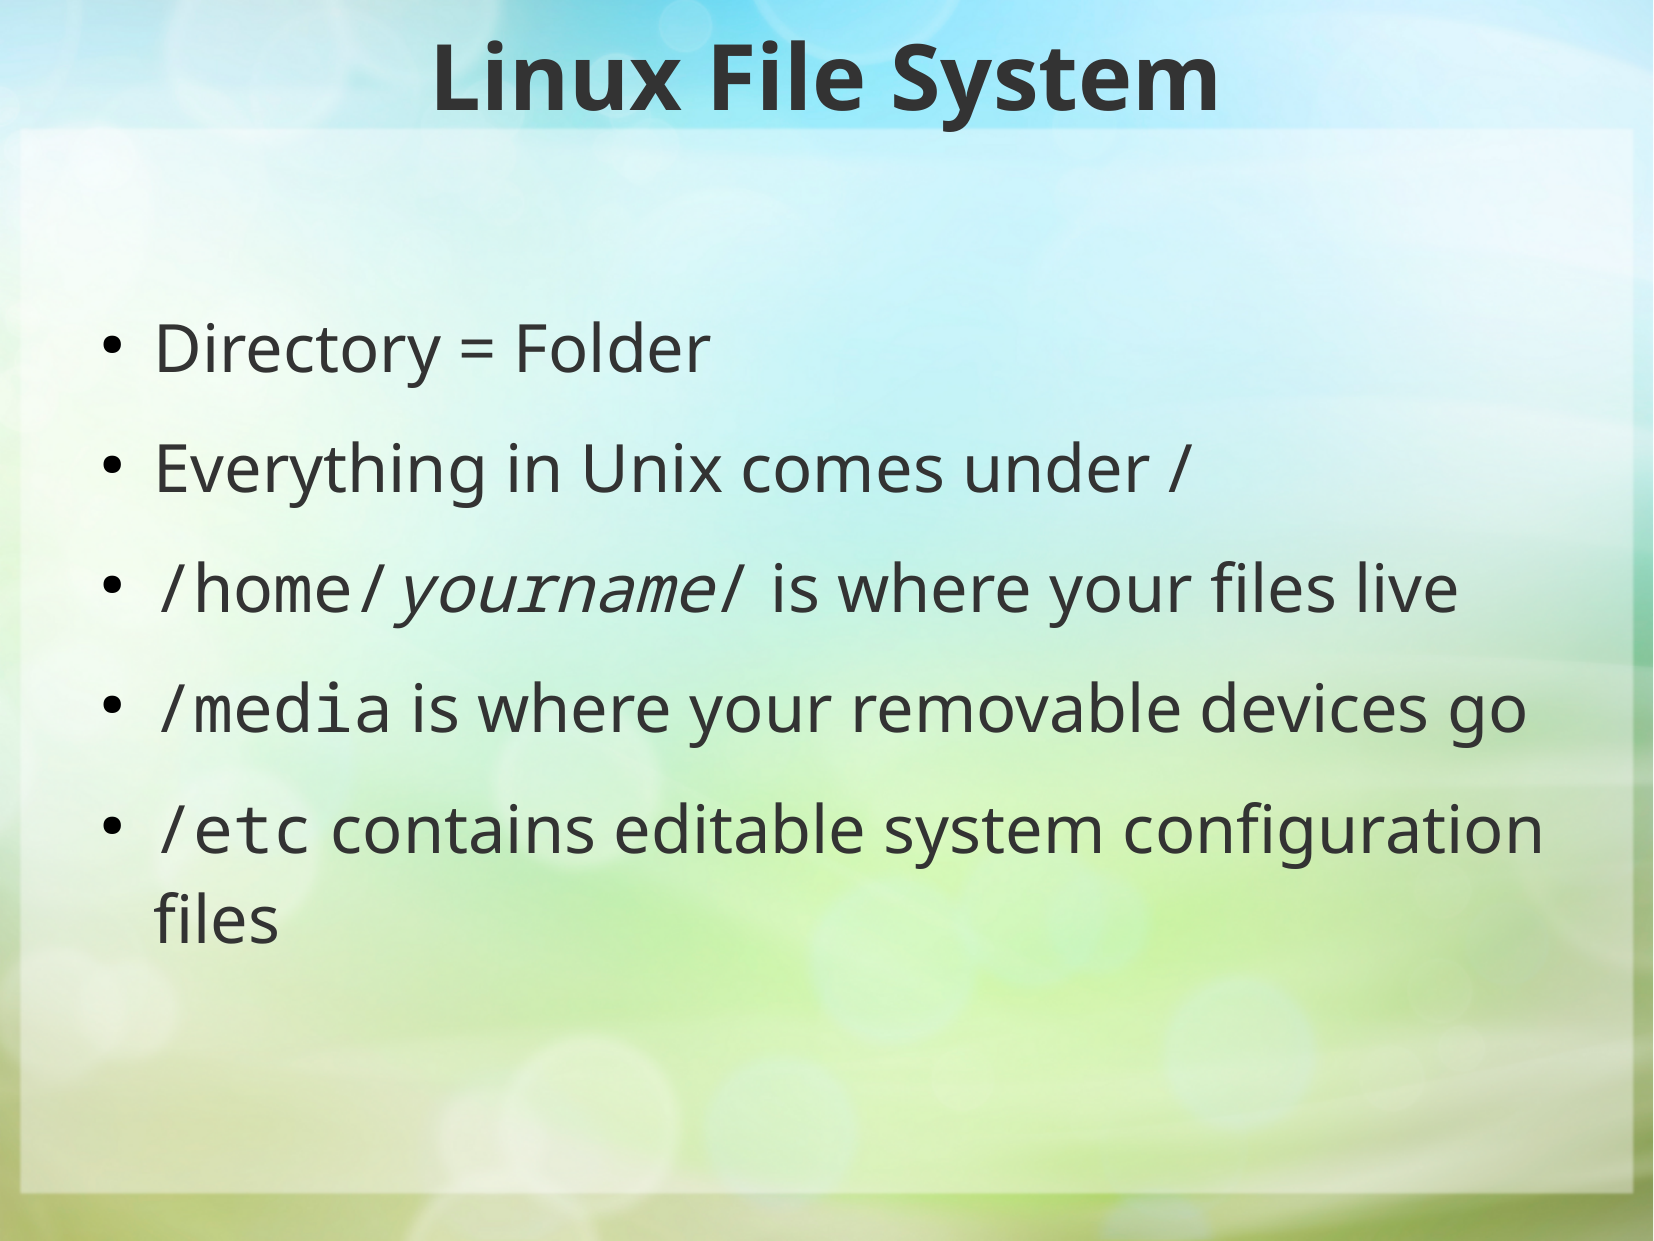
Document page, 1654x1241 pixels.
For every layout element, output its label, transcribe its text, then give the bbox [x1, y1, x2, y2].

list Directory = Folder Everything in Unix comes under / /home/yourname/ is where your files live /media is where your removable devices go /etc contains editable system configuration files [82, 222, 1571, 1042]
picture [0, 0, 1654, 1241]
title Linux File System [82, 0, 1571, 151]
